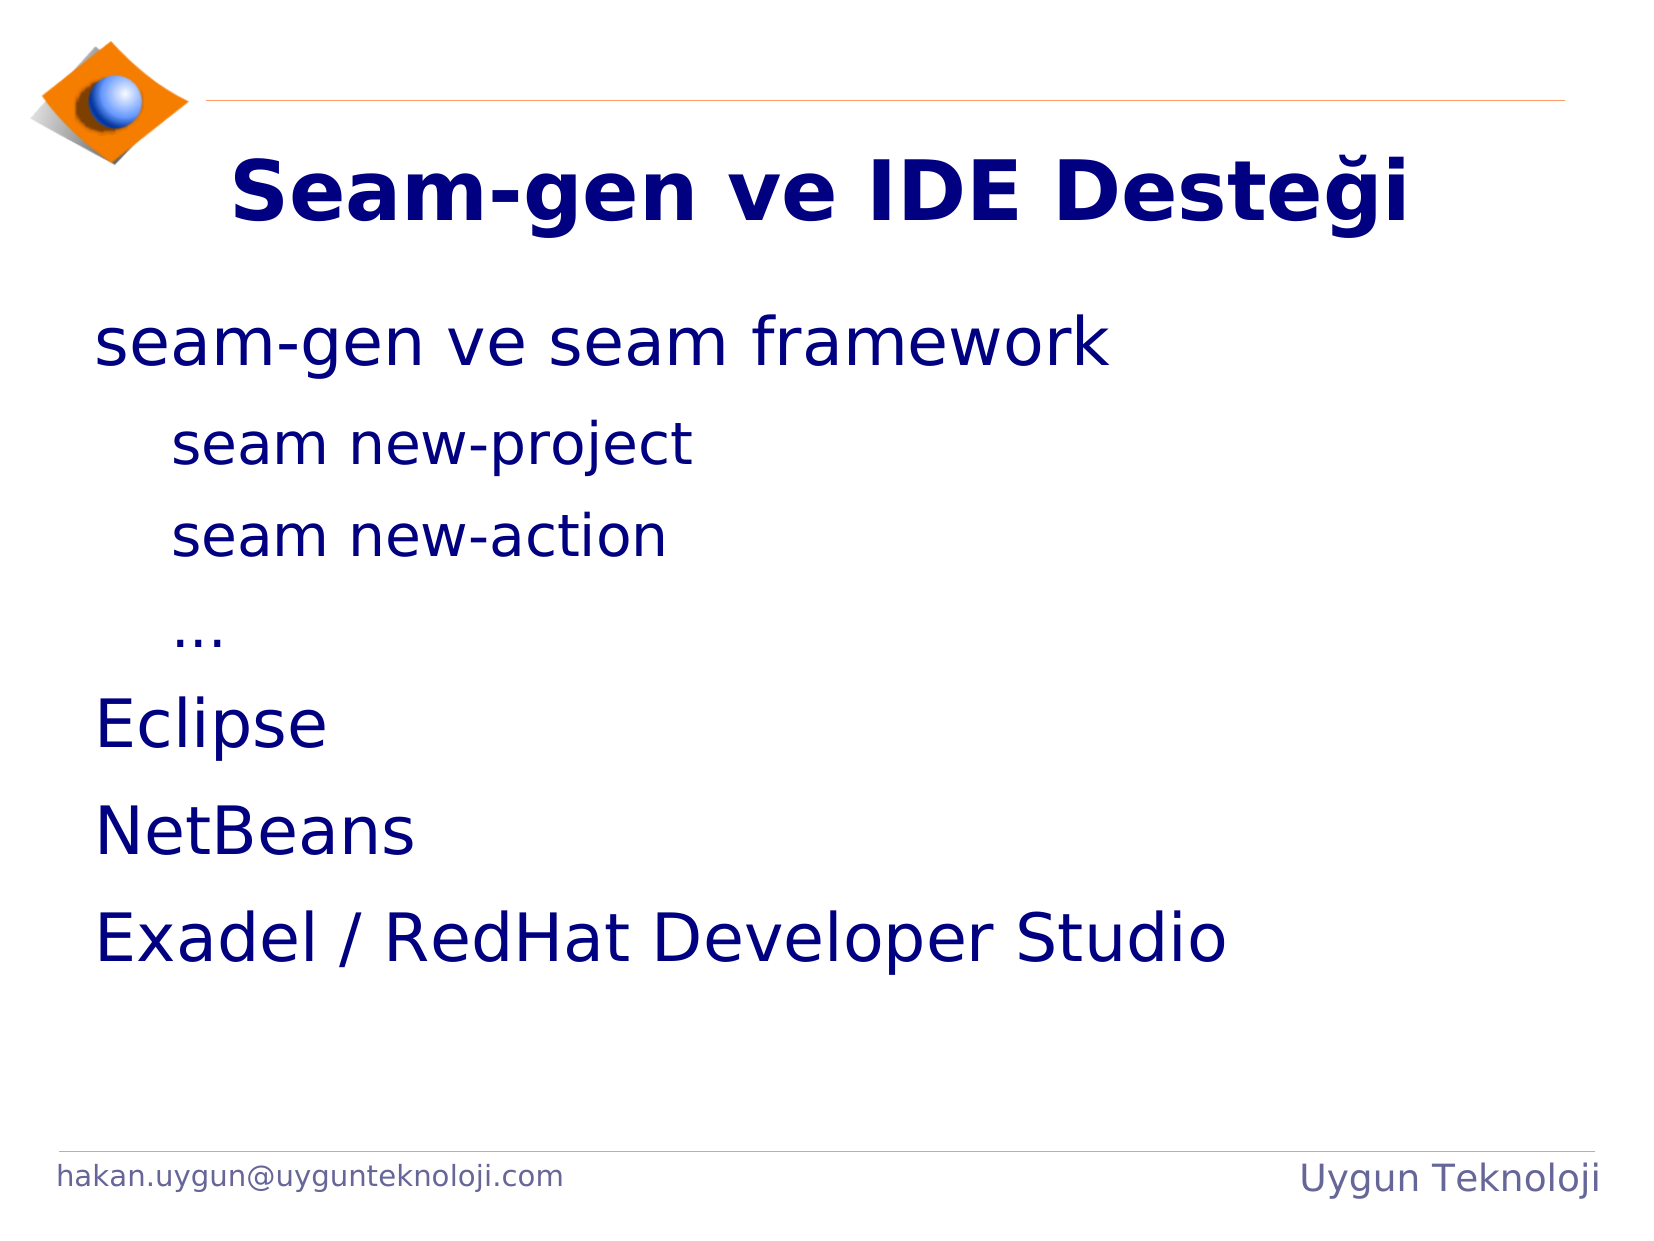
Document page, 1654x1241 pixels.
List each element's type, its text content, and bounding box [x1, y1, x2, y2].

picture [29, 29, 191, 178]
list seam-gen ve seam framework seam new-project seam new-action ... Eclipse NetBeans Exadel / RedHat Developer Studio [76, 303, 1565, 1108]
title Seam-gen ve IDE Desteği [76, 95, 1565, 288]
